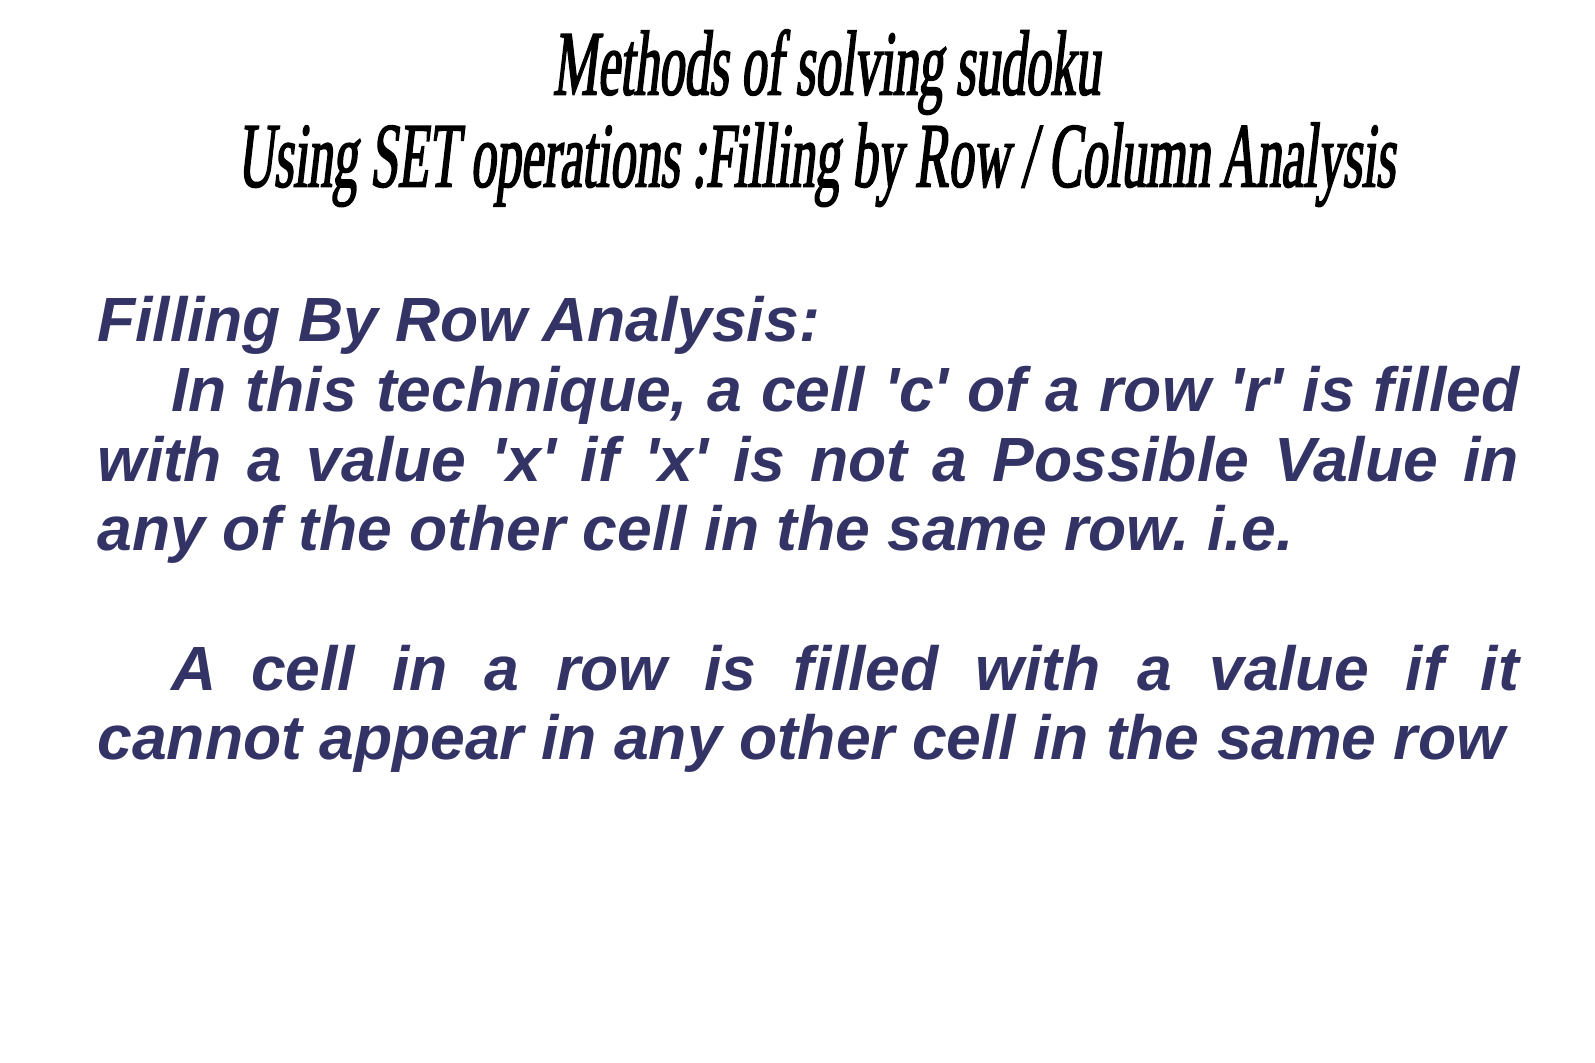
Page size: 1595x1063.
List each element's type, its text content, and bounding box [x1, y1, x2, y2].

text_box Methods of solving sudoku Using SET operations :Filling by Row / Column Analysis [707, 126, 739, 187]
text_box Methods of solving sudoku Using SET operations :Filling by Row / Column Analysis [815, 139, 843, 207]
text_box Methods of solving sudoku Using SET operations :Filling by Row / Column Analysis [875, 144, 907, 207]
text_box Methods of solving sudoku Using SET operations :Filling by Row / Column Analysis [1003, 30, 1029, 96]
text_box Methods of solving sudoku Using SET operations :Filling by Row / Column Analysis [623, 30, 660, 96]
text_box Methods of solving sudoku Using SET operations :Filling by Row / Column Analysis [244, 126, 280, 188]
text_box Methods of solving sudoku Using SET operations :Filling by Row / Column Analysis [1125, 143, 1211, 188]
text_box Methods of solving sudoku Using SET operations :Filling by Row / Column Analysis [1315, 144, 1347, 207]
text_box Methods of solving sudoku Using SET operations :Filling by Row / Column Analysis [398, 126, 431, 187]
text_box Filling By Row Analysis: In this technique, a cell 'c' of a row 'r' is filled with a value 'x' if 'x' is not a Possible Value in any of the other cell in the same row. i.e. A cell in a row is filled with a value if it cannot appear in any other cell in the same row [82, 277, 1536, 1009]
text_box Methods of solving sudoku Using SET operations :Filling by Row / Column Analysis [333, 139, 361, 207]
text_box Methods of solving sudoku Using SET operations :Filling by Row / Column Analysis [977, 144, 1015, 188]
text_box Methods of solving sudoku Using SET operations :Filling by Row / Column Analysis [373, 125, 400, 188]
text_box Methods of solving sudoku Using SET operations :Filling by Row / Column Analysis [1220, 125, 1282, 187]
text_box Methods of solving sudoku Using SET operations :Filling by Row / Column Analysis [434, 126, 465, 187]
text_box Methods of solving sudoku Using SET operations :Filling by Row / Column Analysis [554, 34, 603, 95]
text_box Methods of solving sudoku Using SET operations :Filling by Row / Column Analysis [493, 143, 522, 207]
text_box Methods of solving sudoku Using SET operations :Filling by Row / Column Analysis [918, 47, 947, 115]
text_box Methods of solving sudoku Using SET operations :Filling by Row / Column Analysis [687, 30, 713, 96]
text_box Methods of solving sudoku Using SET operations :Filling by Row / Column Analysis [916, 126, 949, 187]
text_box Methods of solving sudoku Using SET operations :Filling by Row / Column Analysis [1051, 30, 1079, 95]
text_box Methods of solving sudoku Using SET operations :Filling by Row / Column Analysis [1053, 125, 1086, 188]
